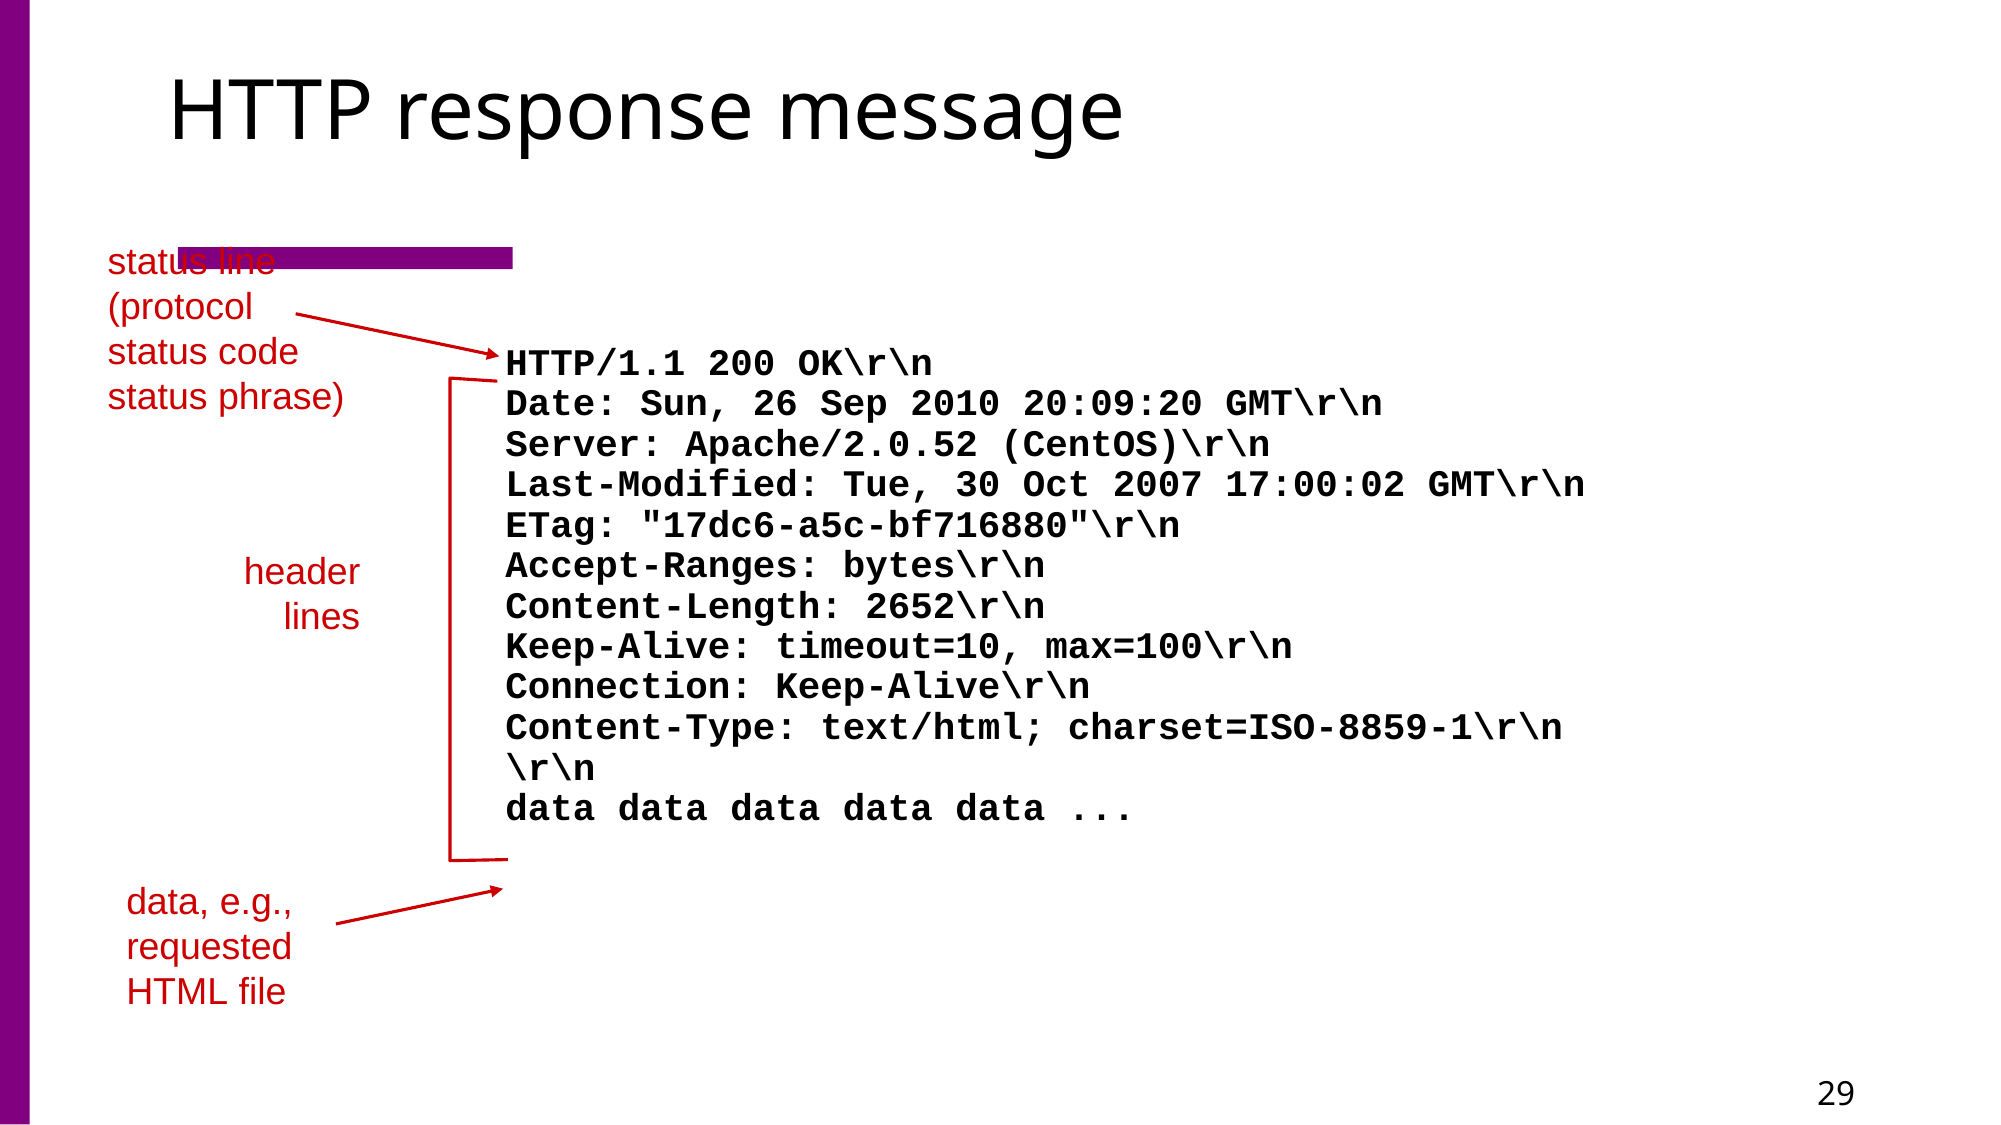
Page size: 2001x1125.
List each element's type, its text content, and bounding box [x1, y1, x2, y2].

text_box HTTP/1.1 200 OK\r\n Date: Sun, 26 Sep 2010 20:09:20 GMT\r\n Server: Apache/2.0.52 (CentOS)\r\n Last-Modified: Tue, 30 Oct 2007 17:00:02 GMT\r\n ETag: "17dc6-a5c-bf716880"\r\n Accept-Ranges: bytes\r\n Content-Length: 2652\r\n Keep-Alive: timeout=10, max=100\r\n Connection: Keep-Alive\r\n Content-Type: text/html; charset=ISO-8859-1\r\n \r\n data data data data data ... [490, 335, 1872, 837]
text_box status line (protocol status code status phrase) [92, 229, 360, 425]
text_box header lines [229, 538, 376, 645]
text_box data, e.g., requested HTML file [111, 868, 319, 1020]
title HTTP response message [116, 25, 1817, 187]
